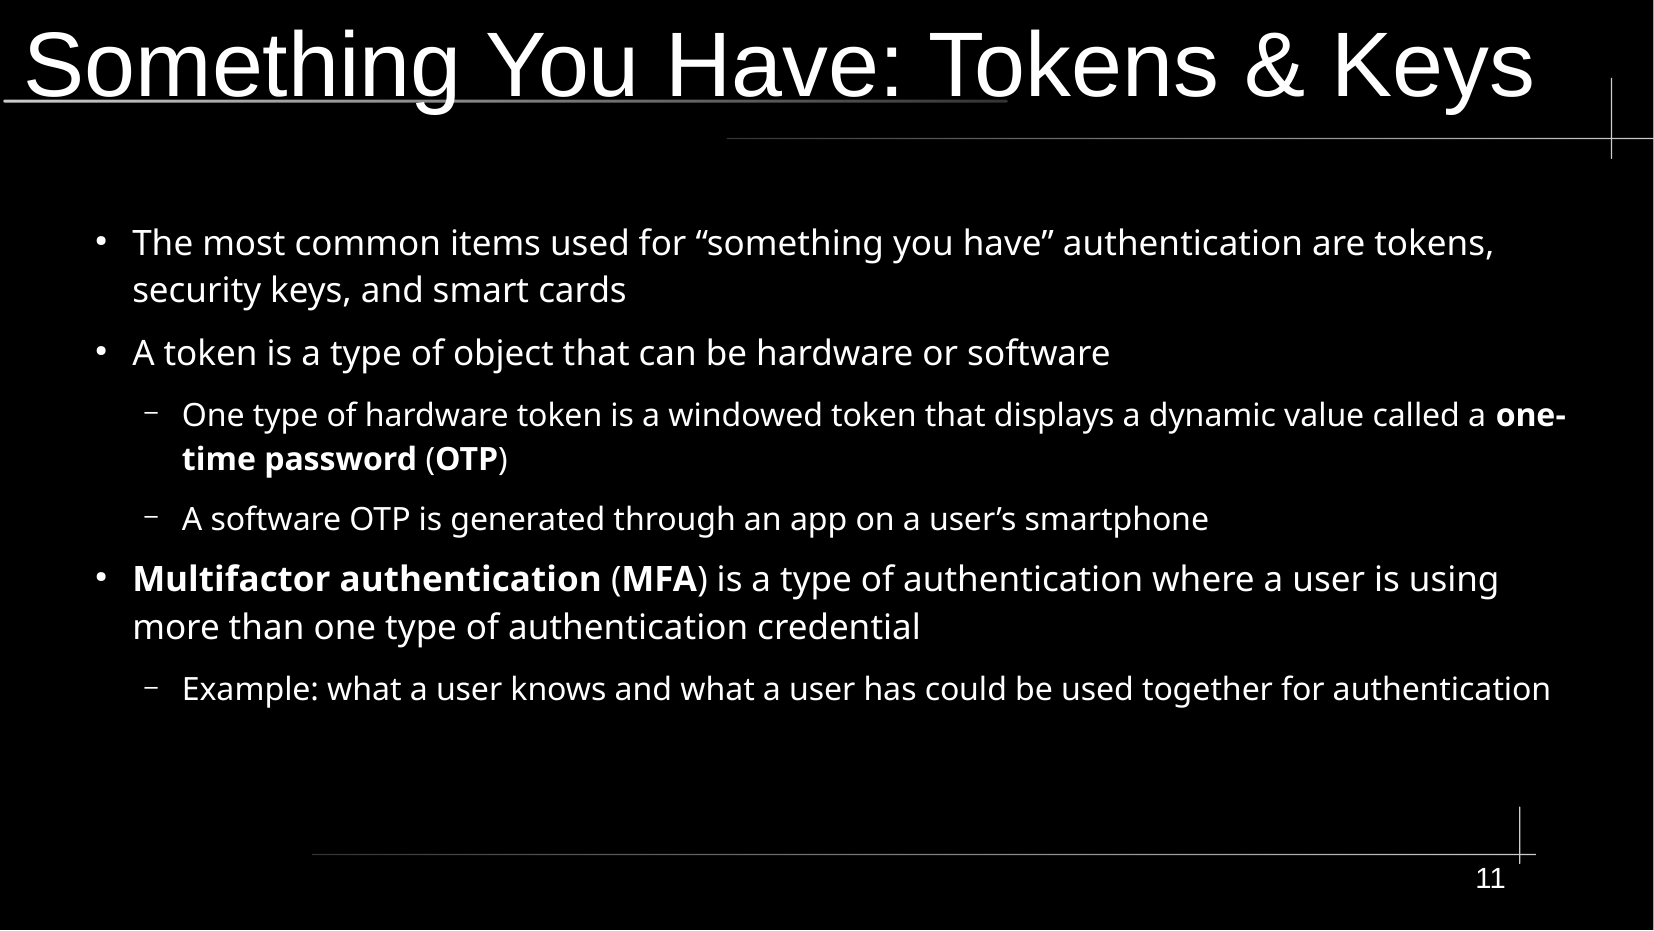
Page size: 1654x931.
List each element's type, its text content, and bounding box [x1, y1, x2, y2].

title Something You Have: Tokens & Keys [23, 11, 1589, 119]
list The most common items used for “something you have” authentication are tokens, security keys, and smart cards A token is a type of object that can be hardware or software One type of hardware token is a windowed token that displays a dynamic value called a one-time password (OTP) A software OTP is generated through an app on a user’s smartphone Multifactor authentication (MFA) is a type of authentication where a user is using more than one type of authentication credential Example: what a user knows and what a user has could be used together for authentication [82, 217, 1571, 758]
